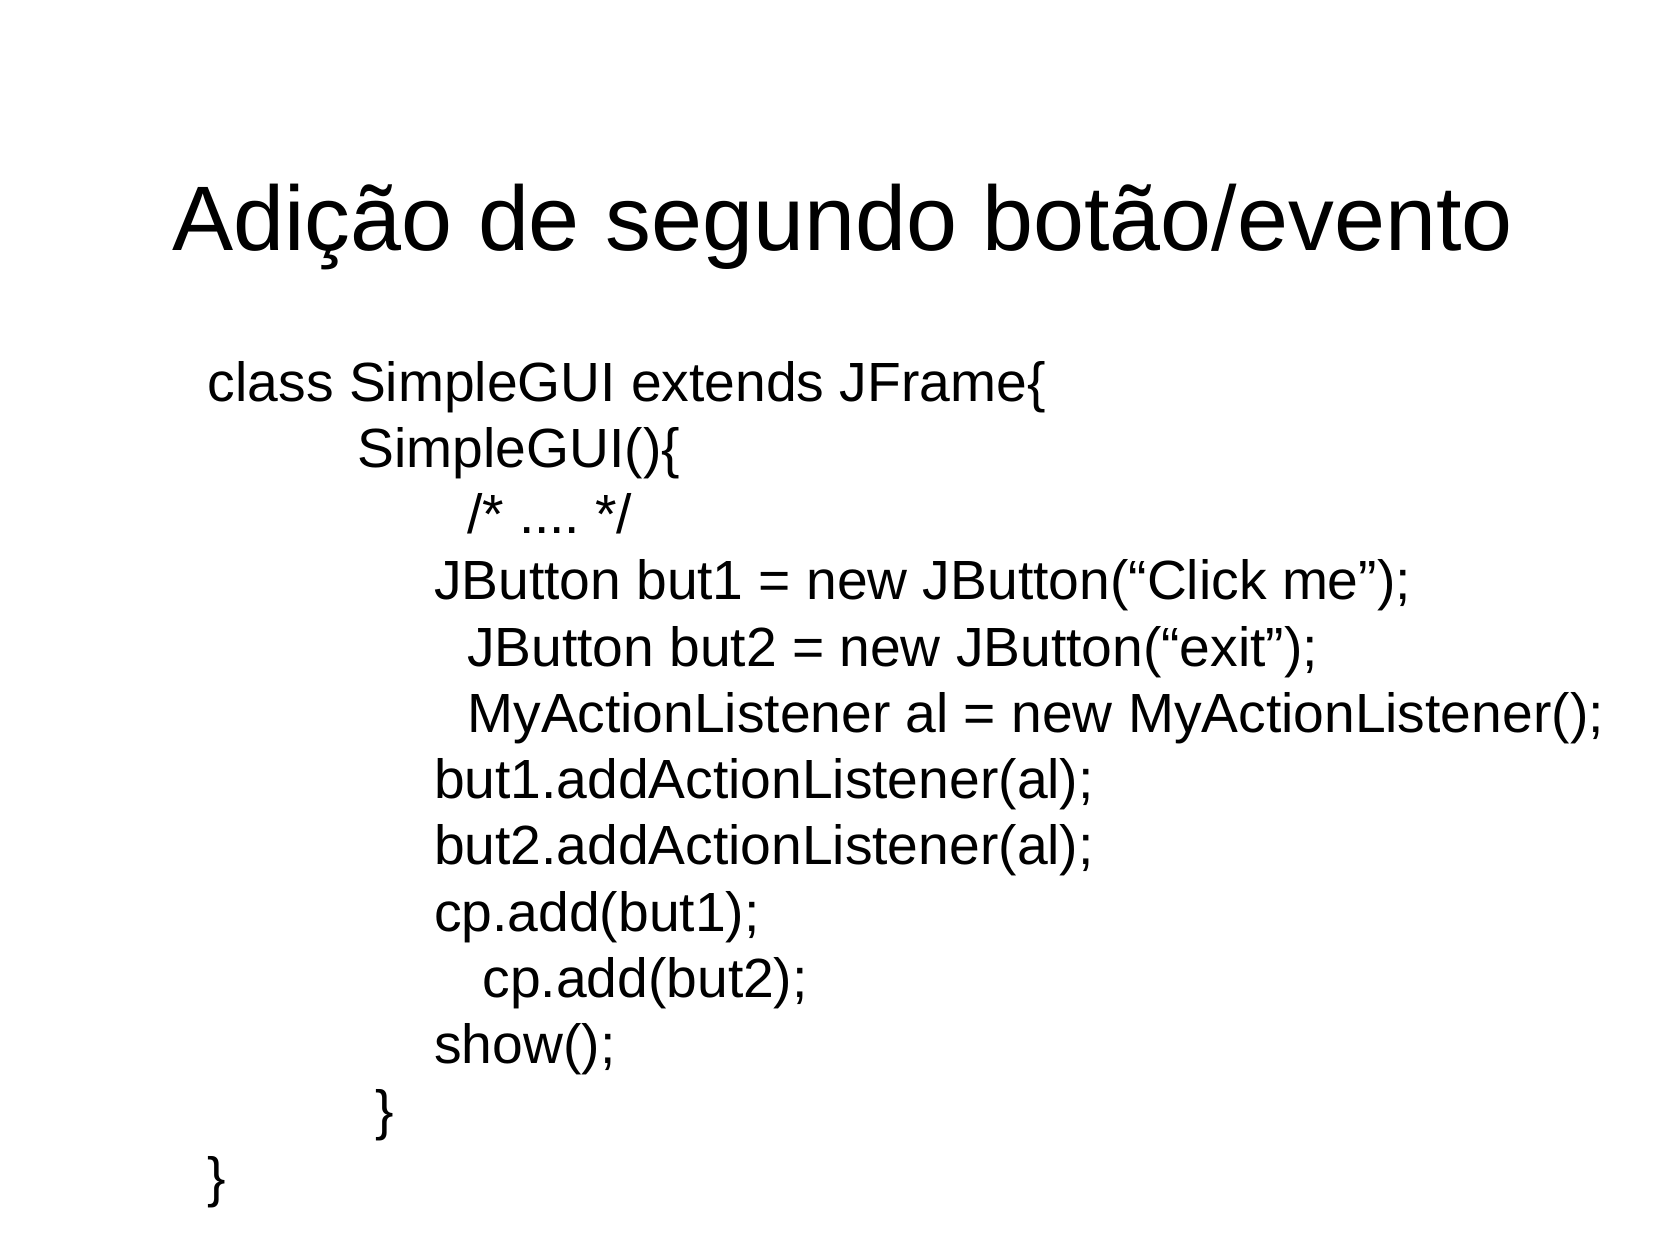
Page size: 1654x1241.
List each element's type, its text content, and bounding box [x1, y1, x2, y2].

title Adição de segundo botão/evento [124, 110, 1530, 317]
text_box class SimpleGUI extends JFrame{ SimpleGUI(){ /* .... */ JButton but1 = new JButton(“Click me”); JButton but2 = new JButton(“exit”); MyActionListener al = new MyActionListener(); but1.addActionListener(al); but2.addActionListener(al); cp.add(but1); cp.add(but2); show(); } } [193, 338, 1621, 1215]
